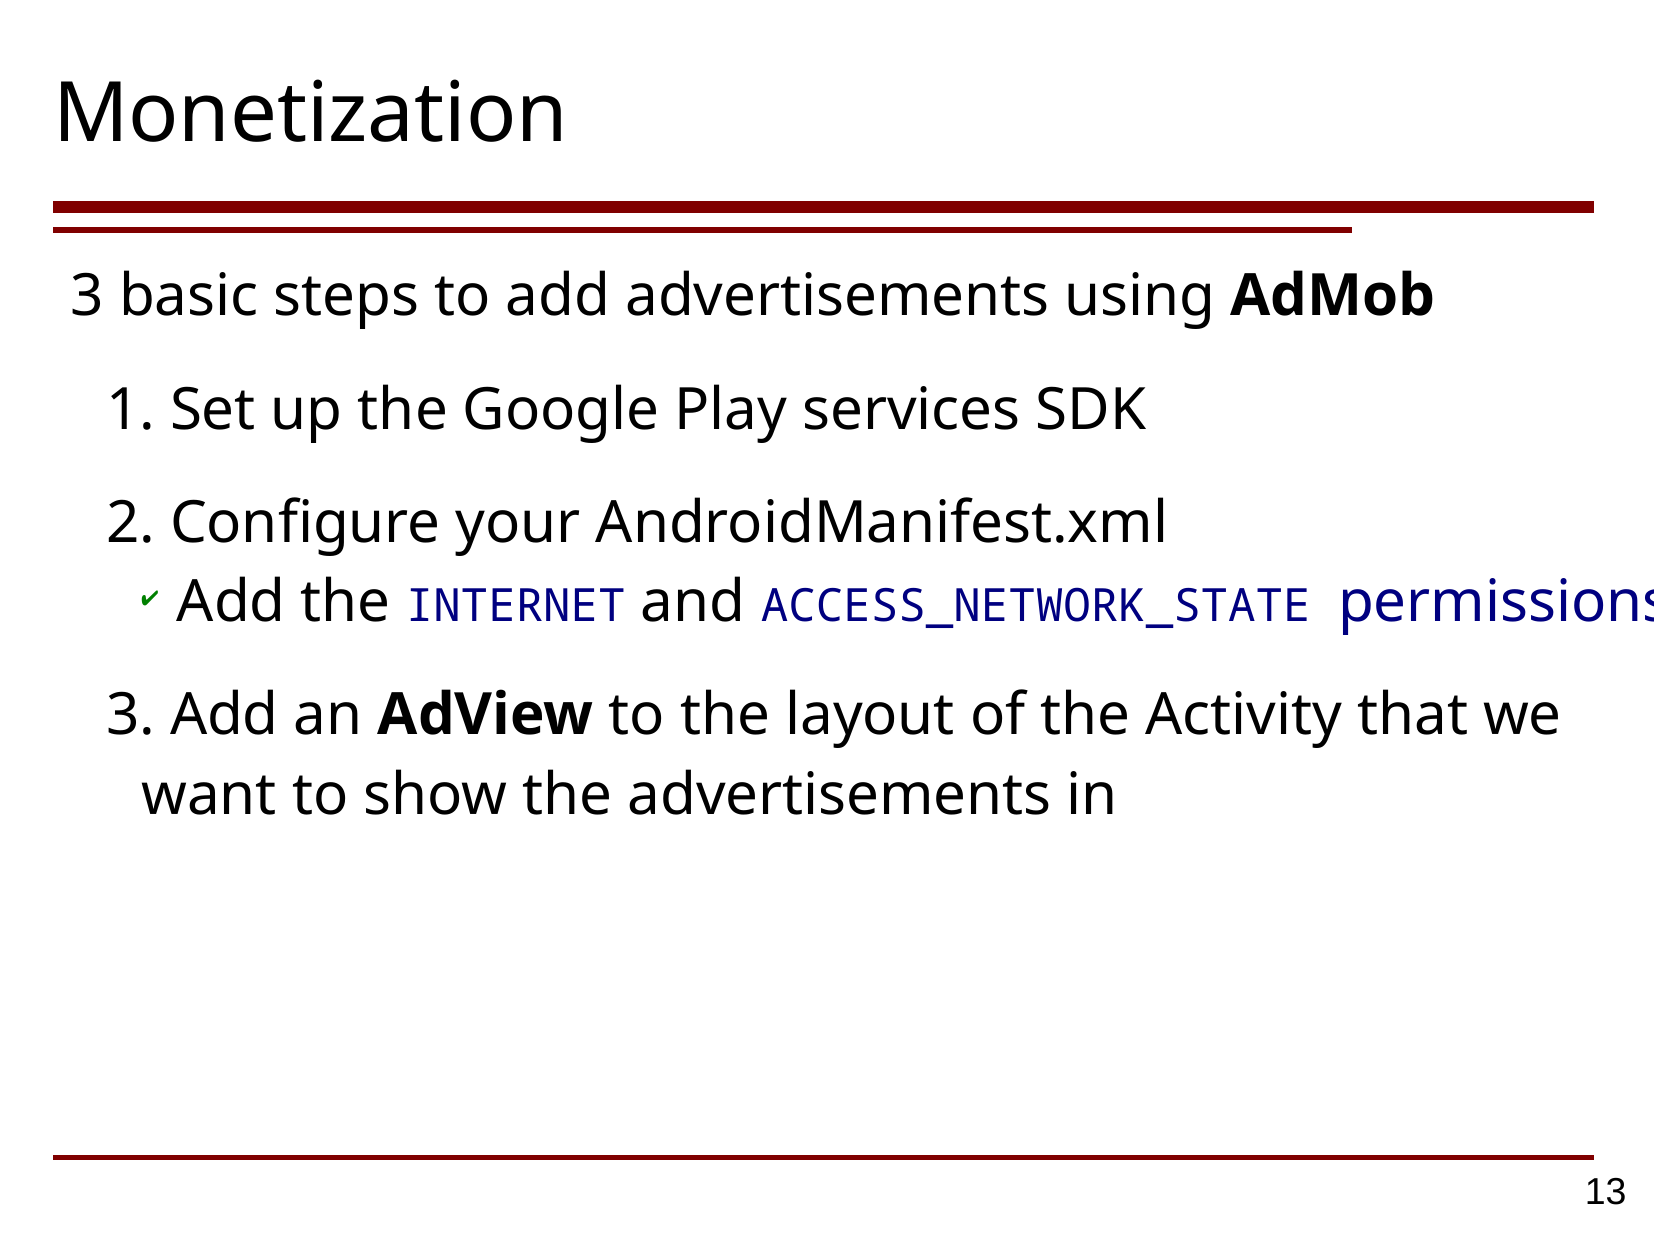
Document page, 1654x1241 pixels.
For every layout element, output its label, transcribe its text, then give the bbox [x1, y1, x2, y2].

subtitle Monetization [53, 48, 1542, 172]
text_box 3 basic steps to add advertisements using AdMob Set up the Google Play services SDK Configure your AndroidManifest.xml Add the INTERNET and ACCESS_NETWORK_STATE permissions Add an AdView to the layout of the Activity that we want to show the advertisements in [55, 246, 1648, 1080]
text_box <number> [35, 1163, 1654, 1221]
